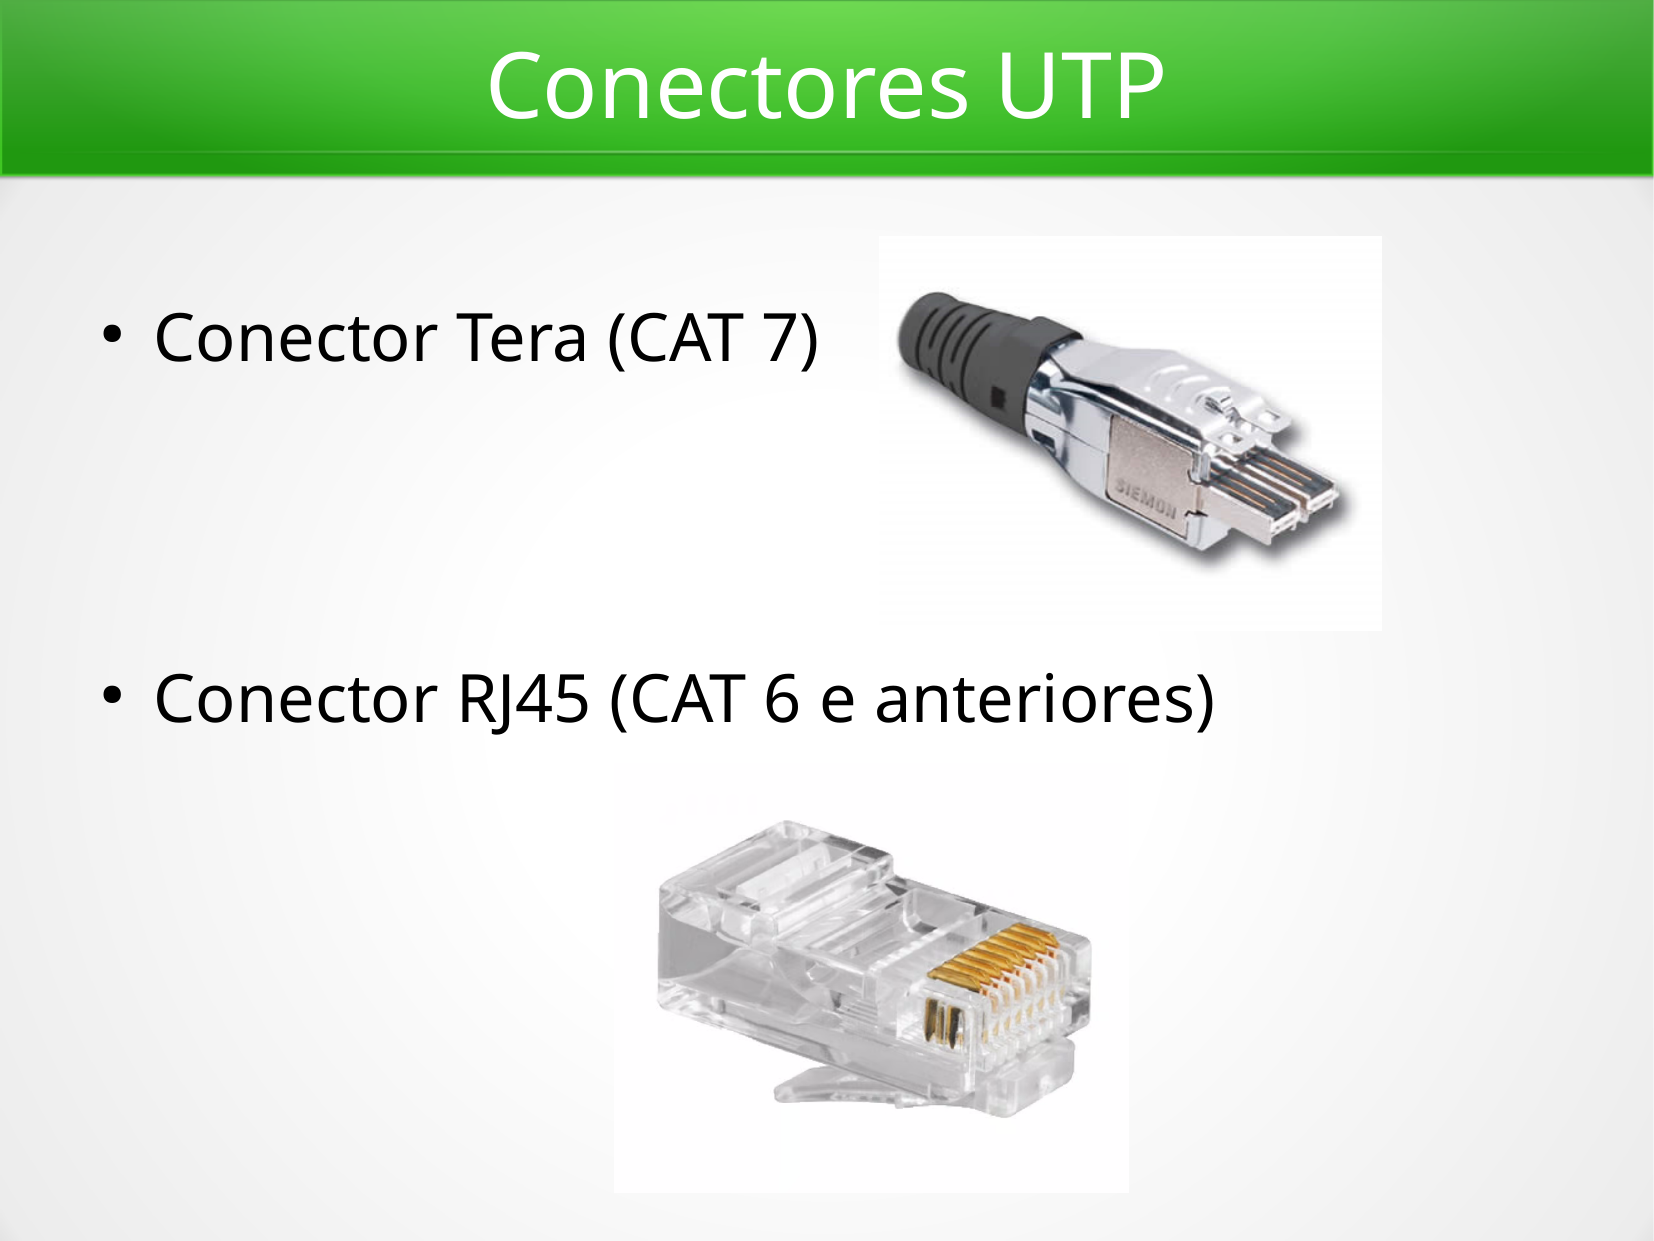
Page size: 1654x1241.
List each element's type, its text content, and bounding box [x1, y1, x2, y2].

list Conector Tera (CAT 7) Conector RJ45 (CAT 6 e anteriores) [82, 290, 1571, 1010]
title Conectores UTP [82, 11, 1571, 154]
picture [0, 0, 1654, 1241]
